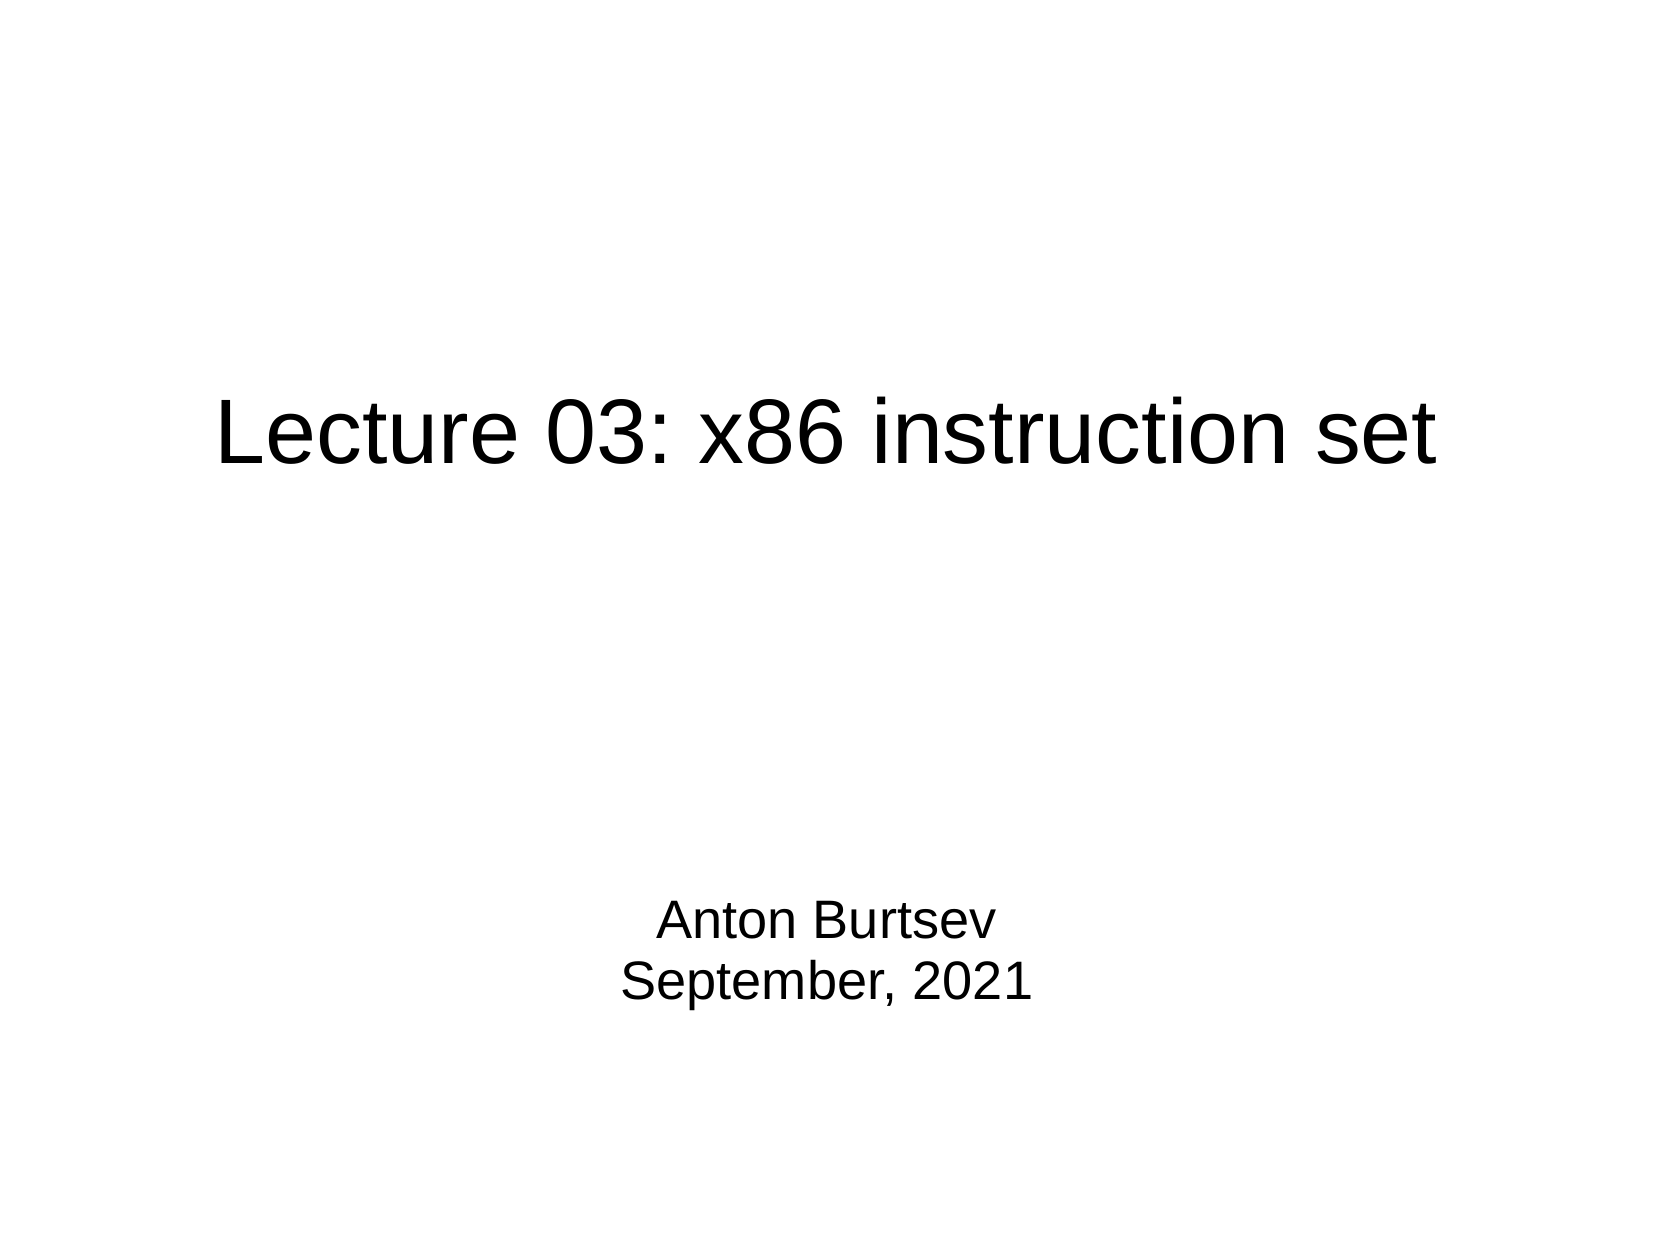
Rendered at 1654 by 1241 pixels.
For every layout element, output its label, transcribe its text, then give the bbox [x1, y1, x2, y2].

subtitle Anton Burtsev September, 2021 [82, 637, 1571, 1109]
title Lecture 03: x86 instruction set [82, 113, 1571, 637]
